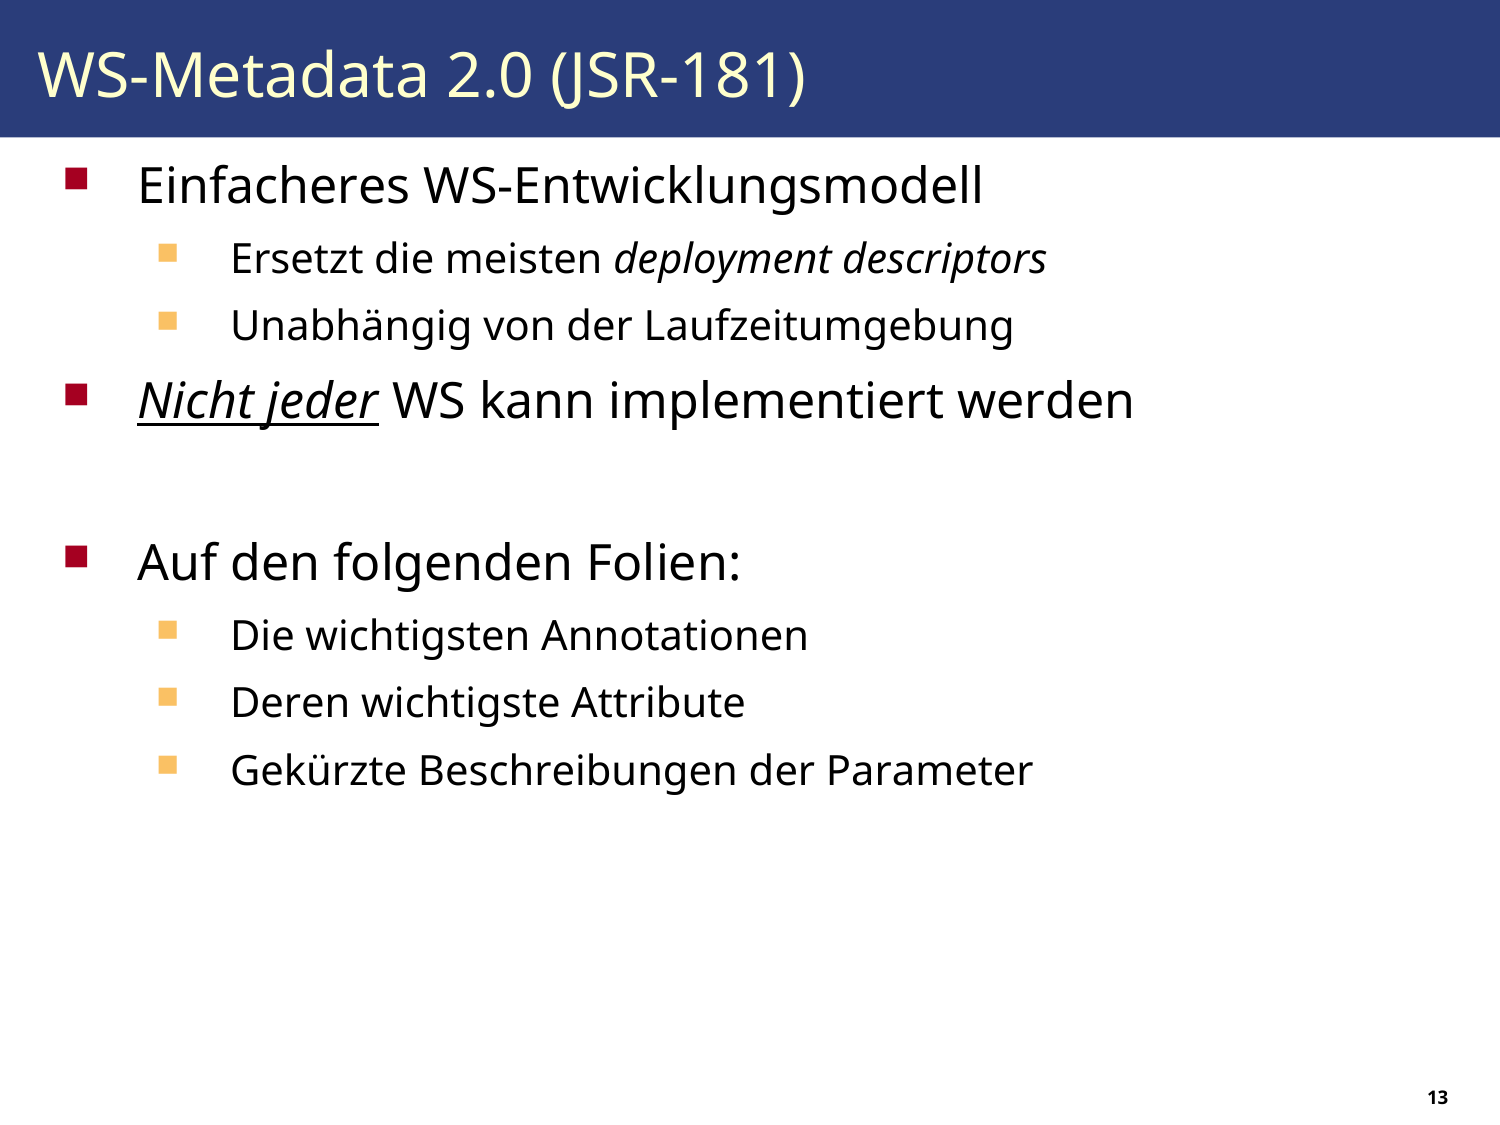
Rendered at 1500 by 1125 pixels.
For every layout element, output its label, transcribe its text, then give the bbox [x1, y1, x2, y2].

text_box WS-Metadata 2.0 (JSR-181)‏ [37, 29, 1476, 116]
text_box 13 [1412, 1077, 1500, 1117]
list Einfacheres WS-Entwicklungsmodell Ersetzt die meisten deployment descriptors Unabhängig von der Laufzeitumgebung Nicht jeder WS kann implementiert werden Auf den folgenden Folien: Die wichtigsten Annotationen Deren wichtigste Attribute Gekürzte Beschreibungen der Parameter [62, 149, 1450, 1072]
